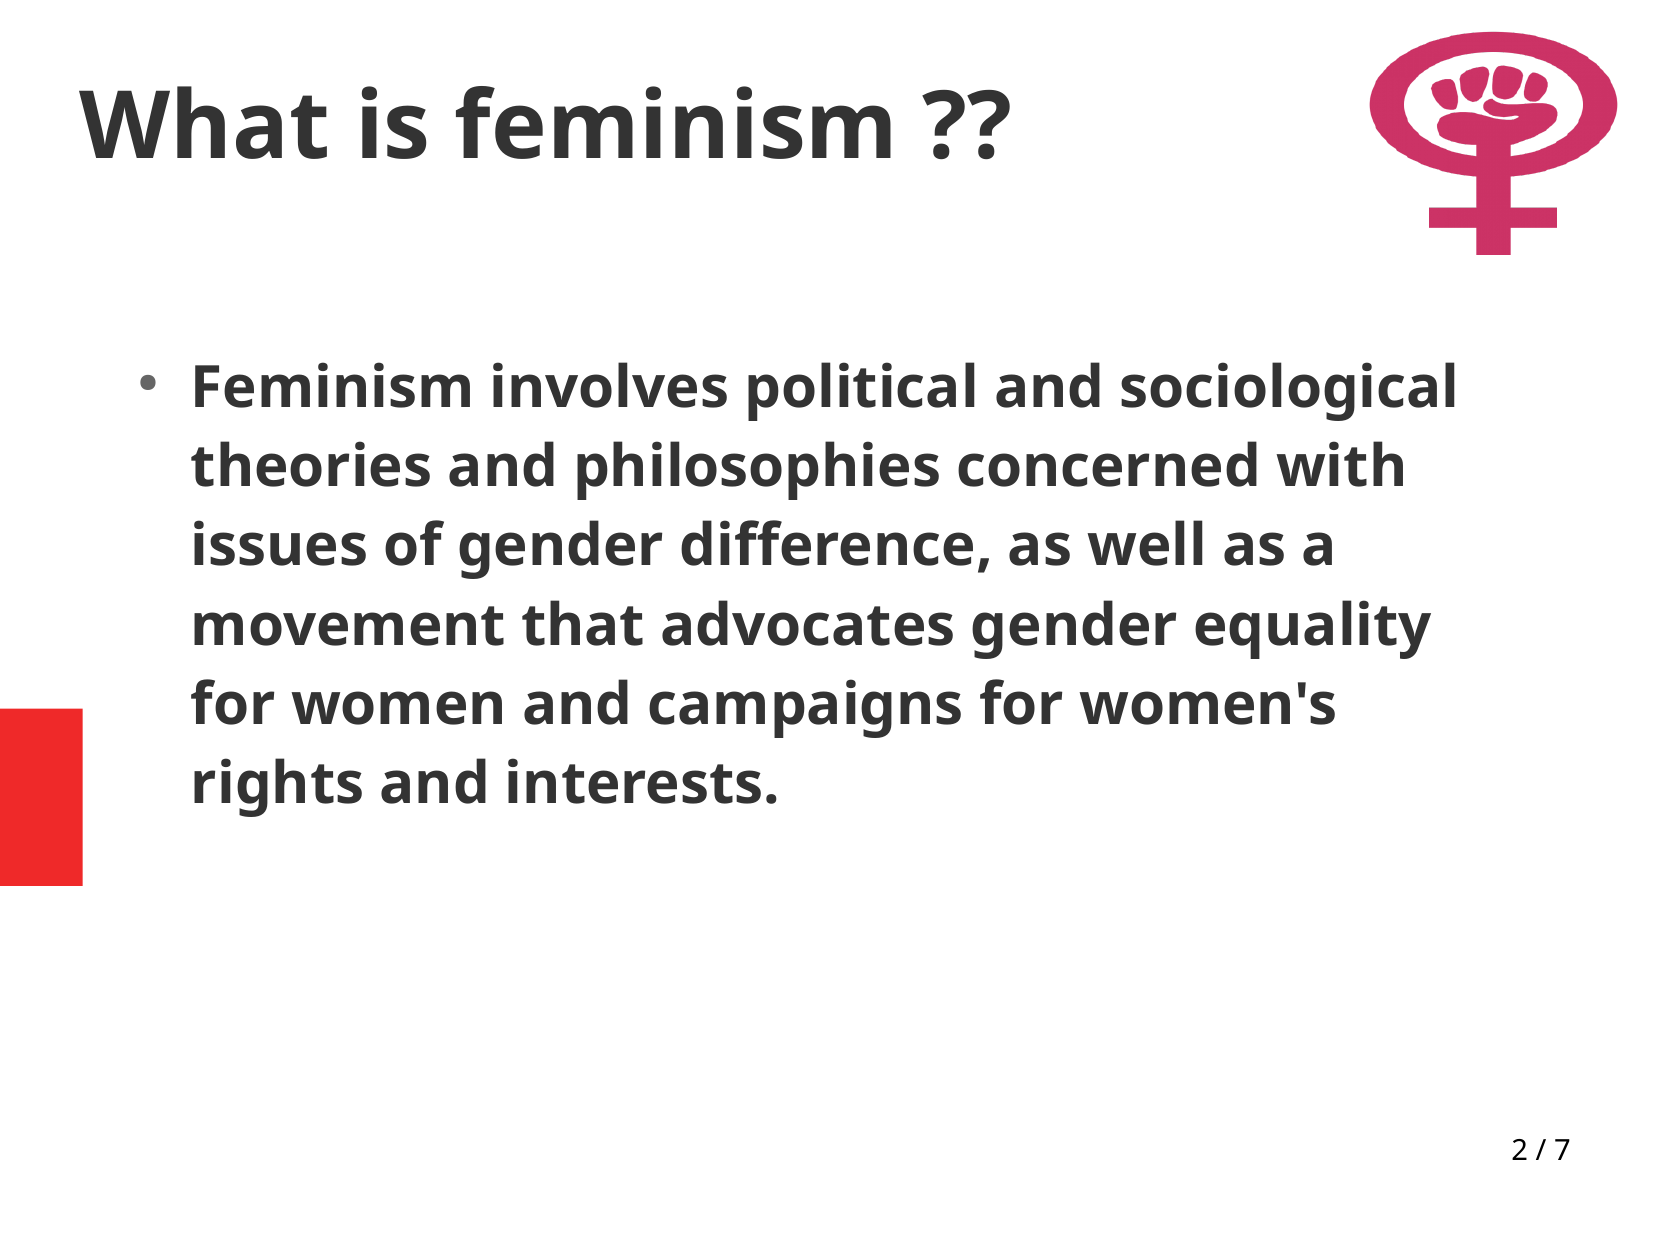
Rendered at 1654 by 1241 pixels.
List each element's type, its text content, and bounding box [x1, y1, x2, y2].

picture [1365, 29, 1621, 256]
list Feminism involves political and sociological theories and philosophies concerned with issues of gender difference, as well as a movement that advocates gender equality for women and campaigns for women's rights and interests. [120, 345, 1526, 1021]
title What is feminism ?? [79, 3, 1486, 241]
